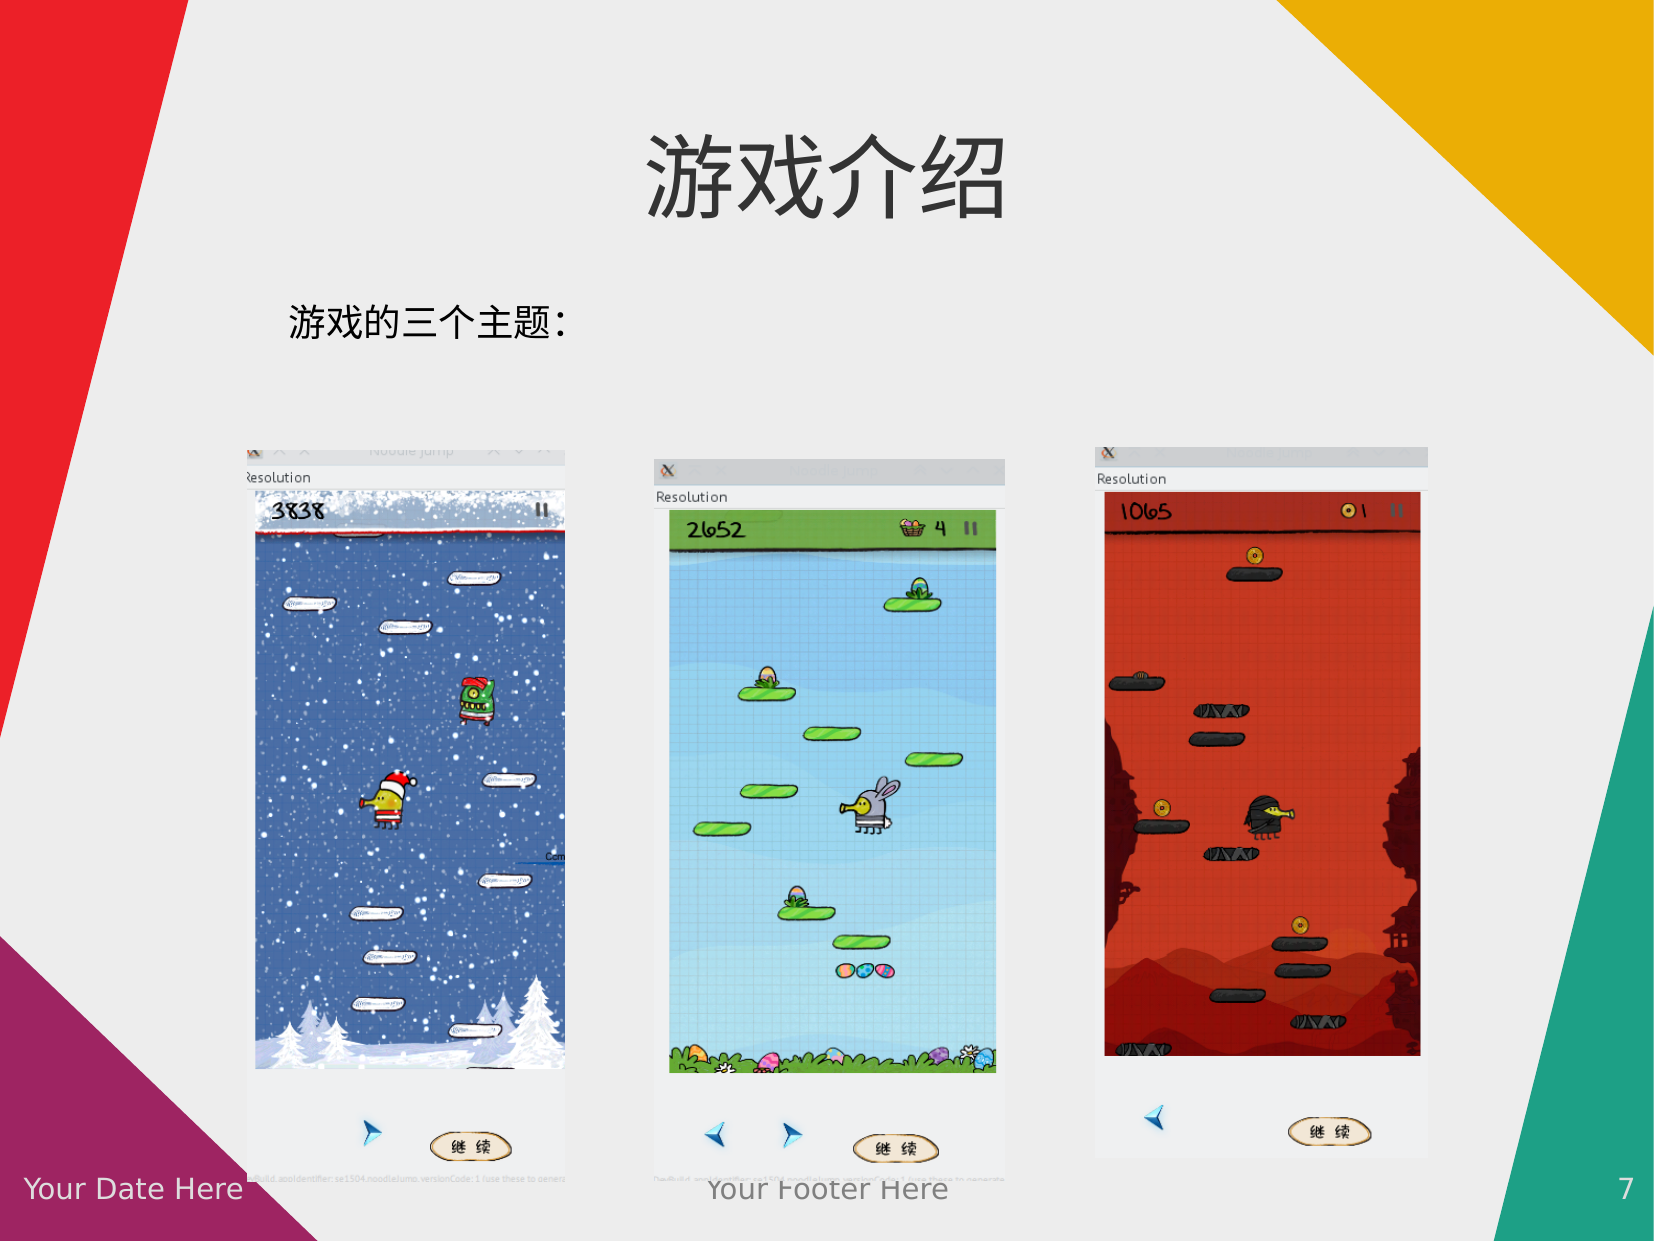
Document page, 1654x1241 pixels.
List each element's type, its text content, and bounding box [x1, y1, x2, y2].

text_box 游戏的三个主题： [274, 286, 664, 341]
picture [1095, 447, 1428, 1158]
picture [654, 459, 1005, 1181]
picture [247, 450, 565, 1182]
title 游戏介绍 [114, 73, 1539, 271]
